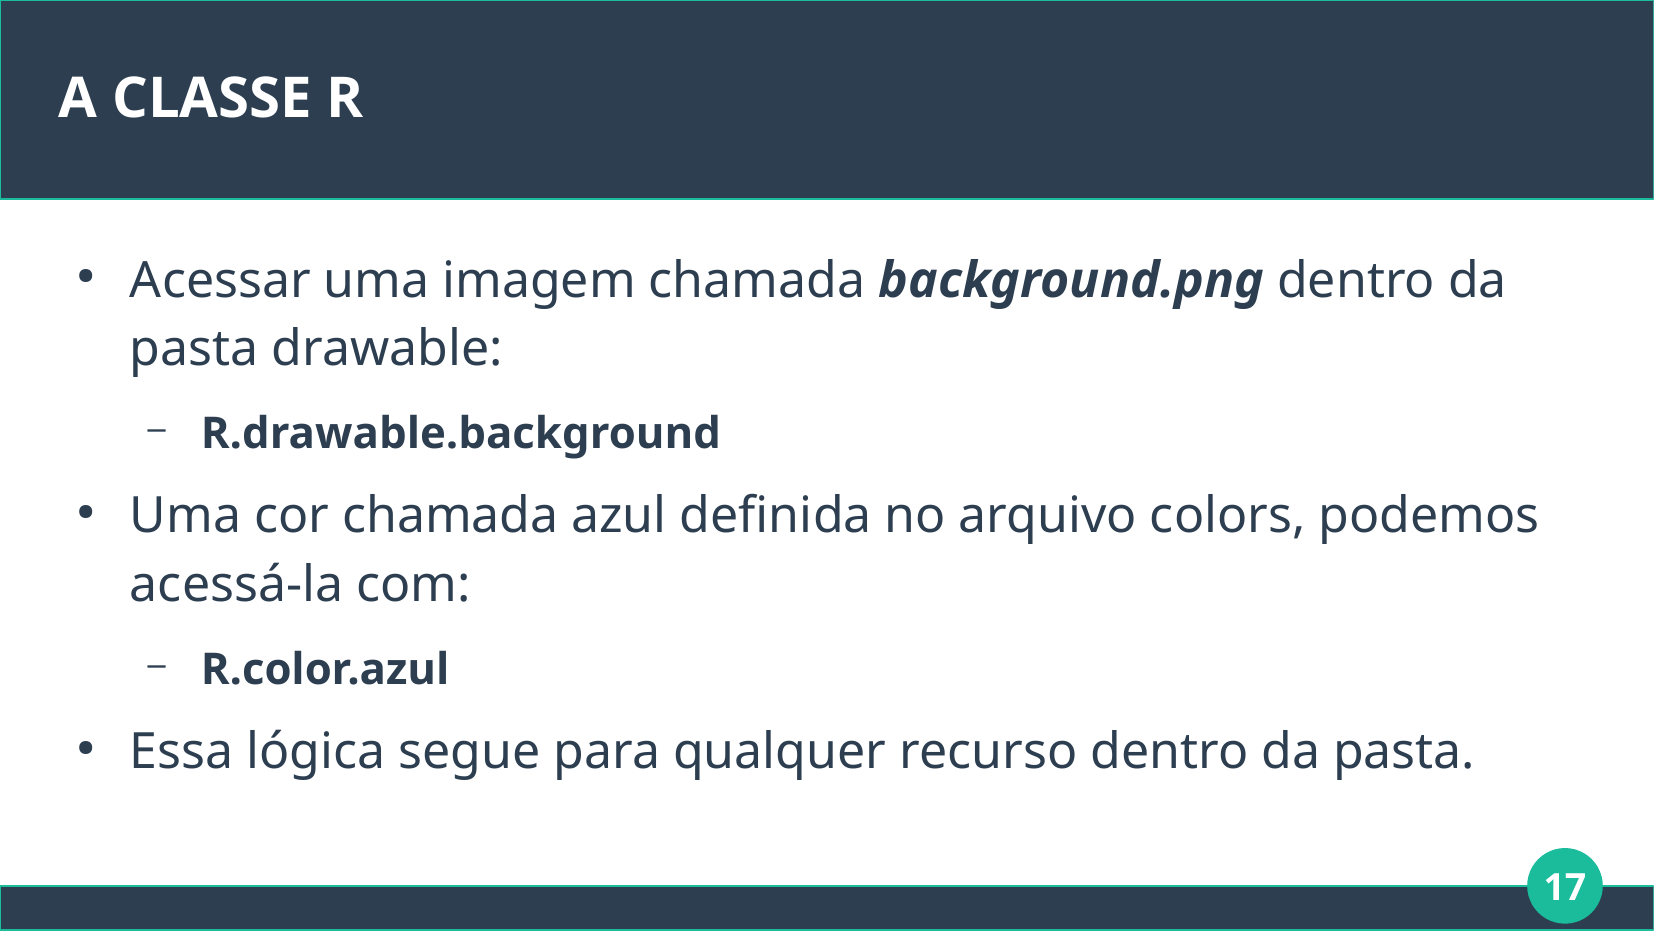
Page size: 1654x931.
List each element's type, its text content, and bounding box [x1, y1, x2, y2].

list Acessar uma imagem chamada background.png dentro da pasta drawable: R.drawable.background Uma cor chamada azul definida no arquivo colors, podemos acessá-la com: R.color.azul Essa lógica segue para qualquer recurso dentro da pasta. [59, 243, 1595, 864]
title A CLASSE R [59, 37, 1595, 155]
